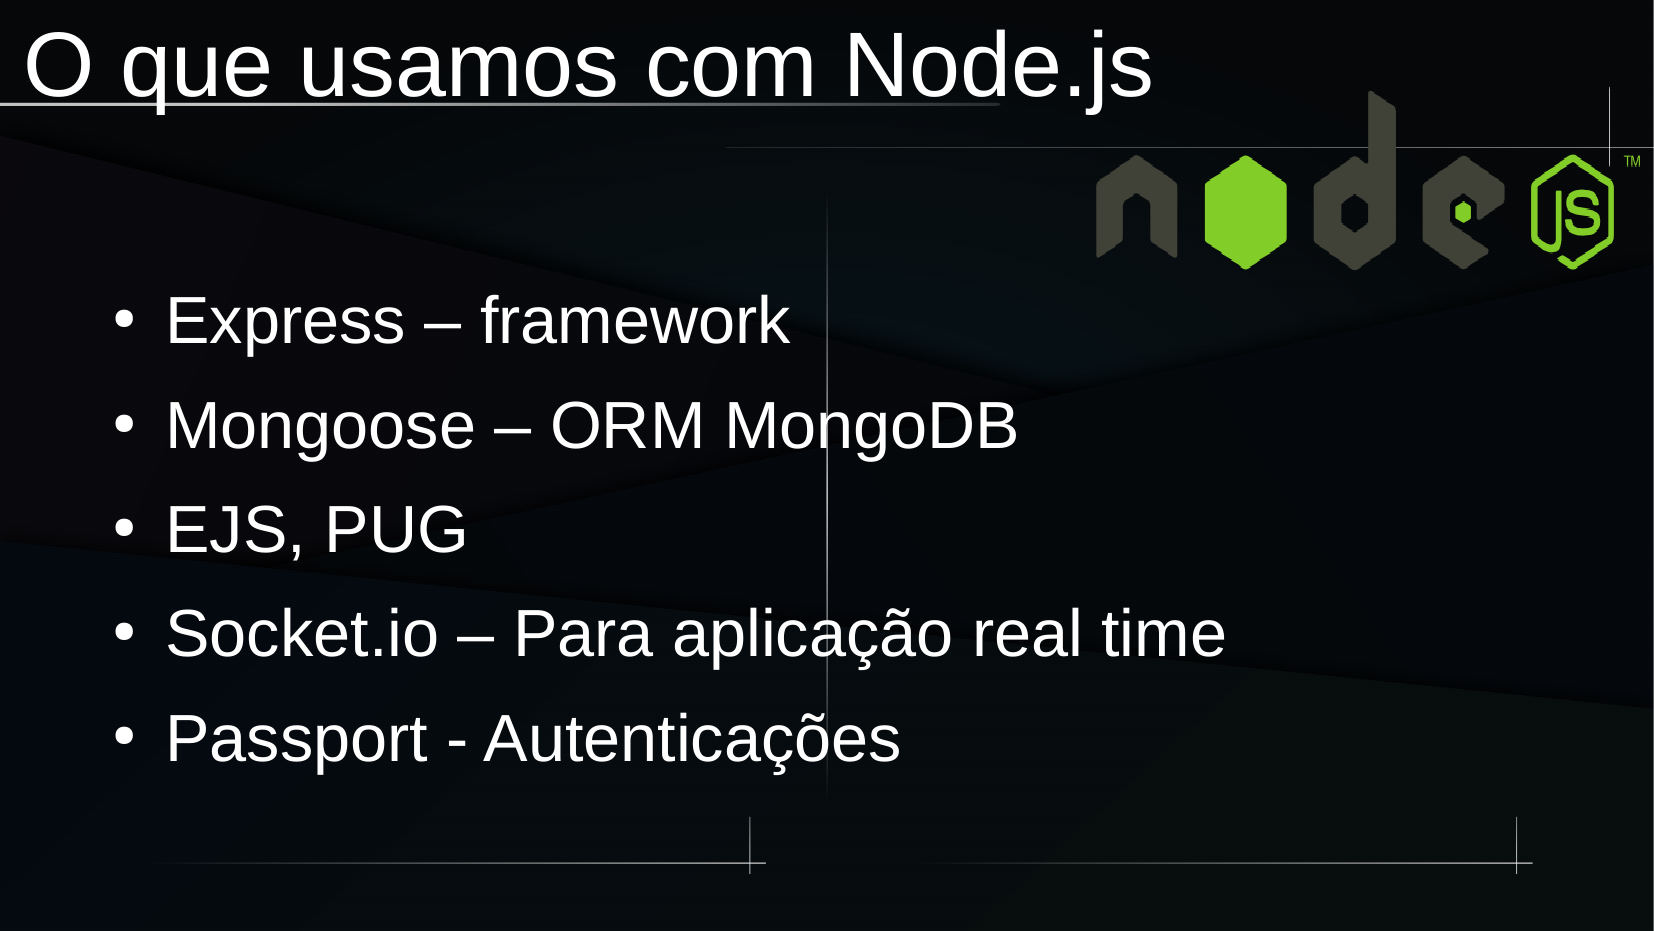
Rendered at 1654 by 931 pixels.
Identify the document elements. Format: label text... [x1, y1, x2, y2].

list Express – framework Mongoose – ORM MongoDB EJS, PUG Socket.io – Para aplicação real time Passport - Autenticações [94, 283, 1583, 823]
title O que usamos com Node.js [23, 11, 1080, 119]
picture [0, 0, 1654, 931]
